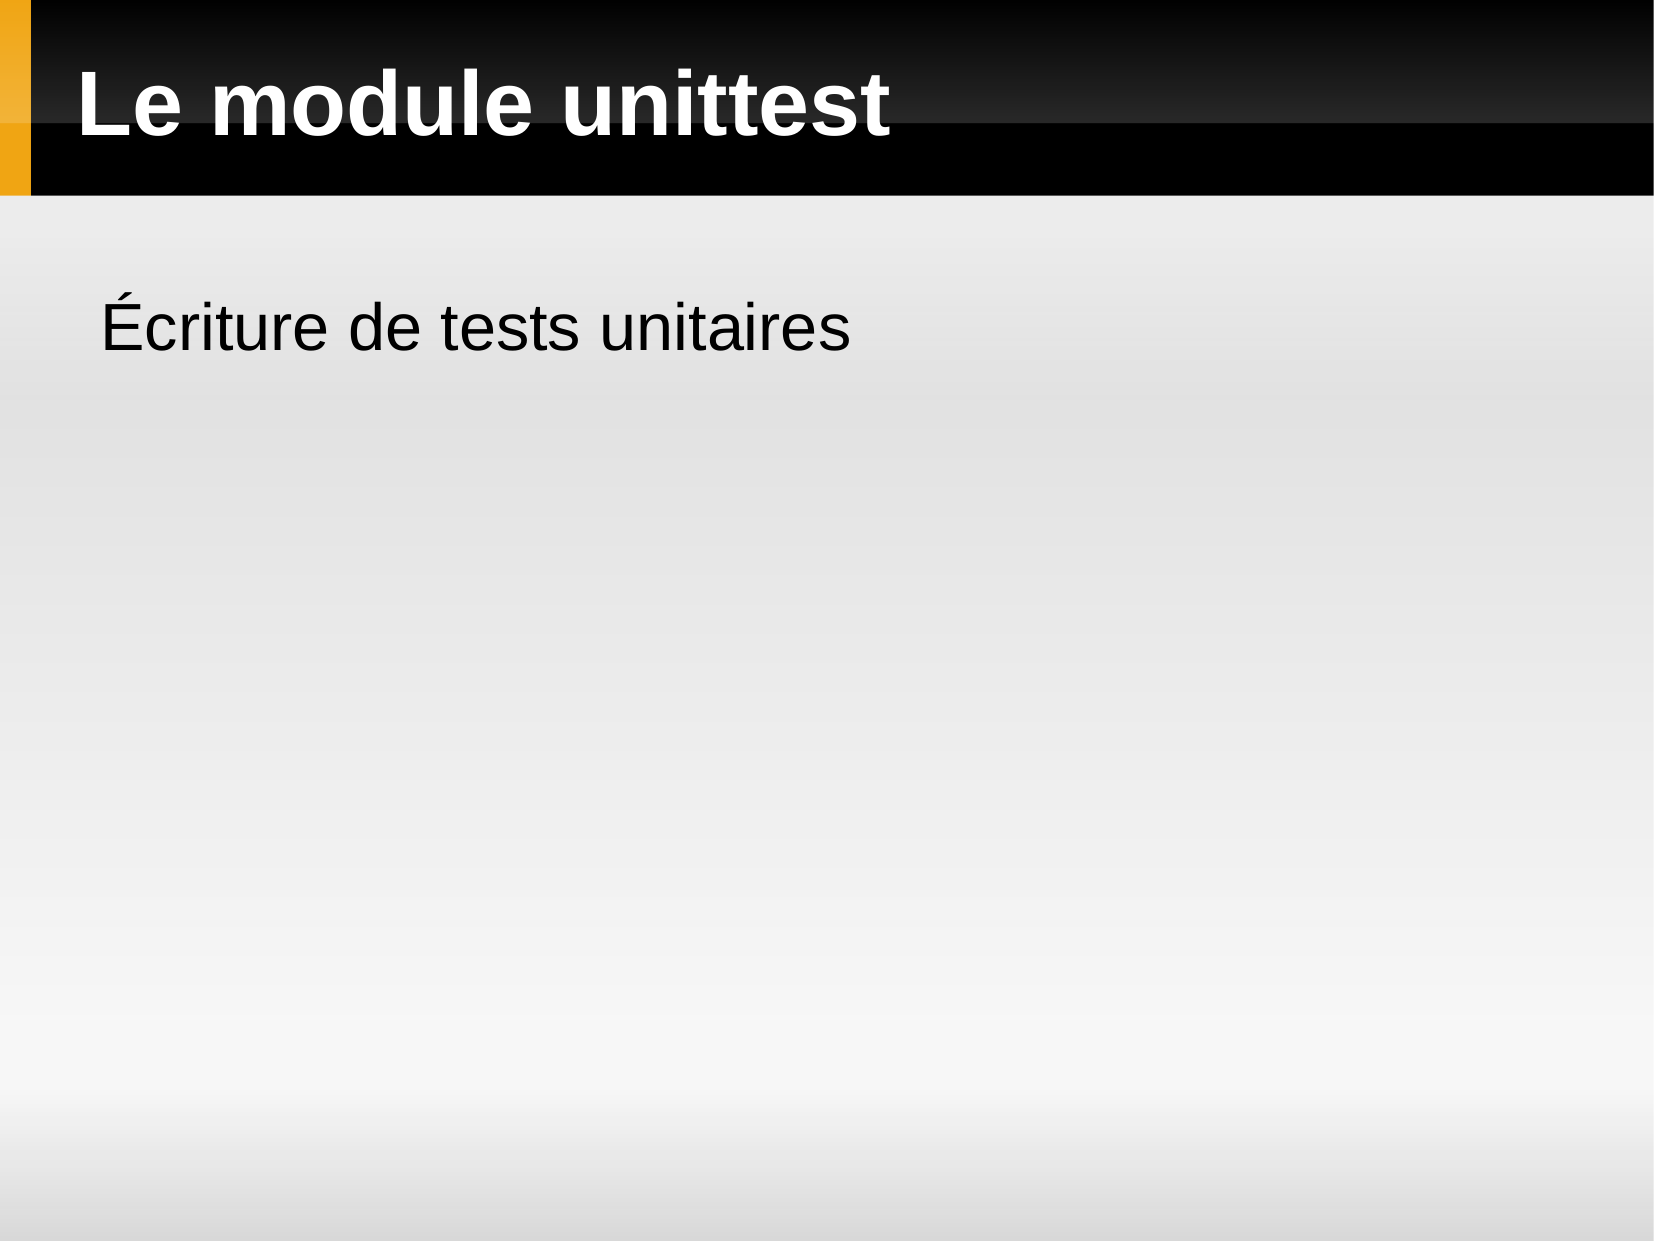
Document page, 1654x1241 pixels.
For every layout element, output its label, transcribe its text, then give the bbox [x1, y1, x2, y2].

title Le module unittest [76, 7, 1565, 200]
picture [0, 0, 1654, 1241]
list Écriture de tests unitaires [82, 290, 1571, 1094]
